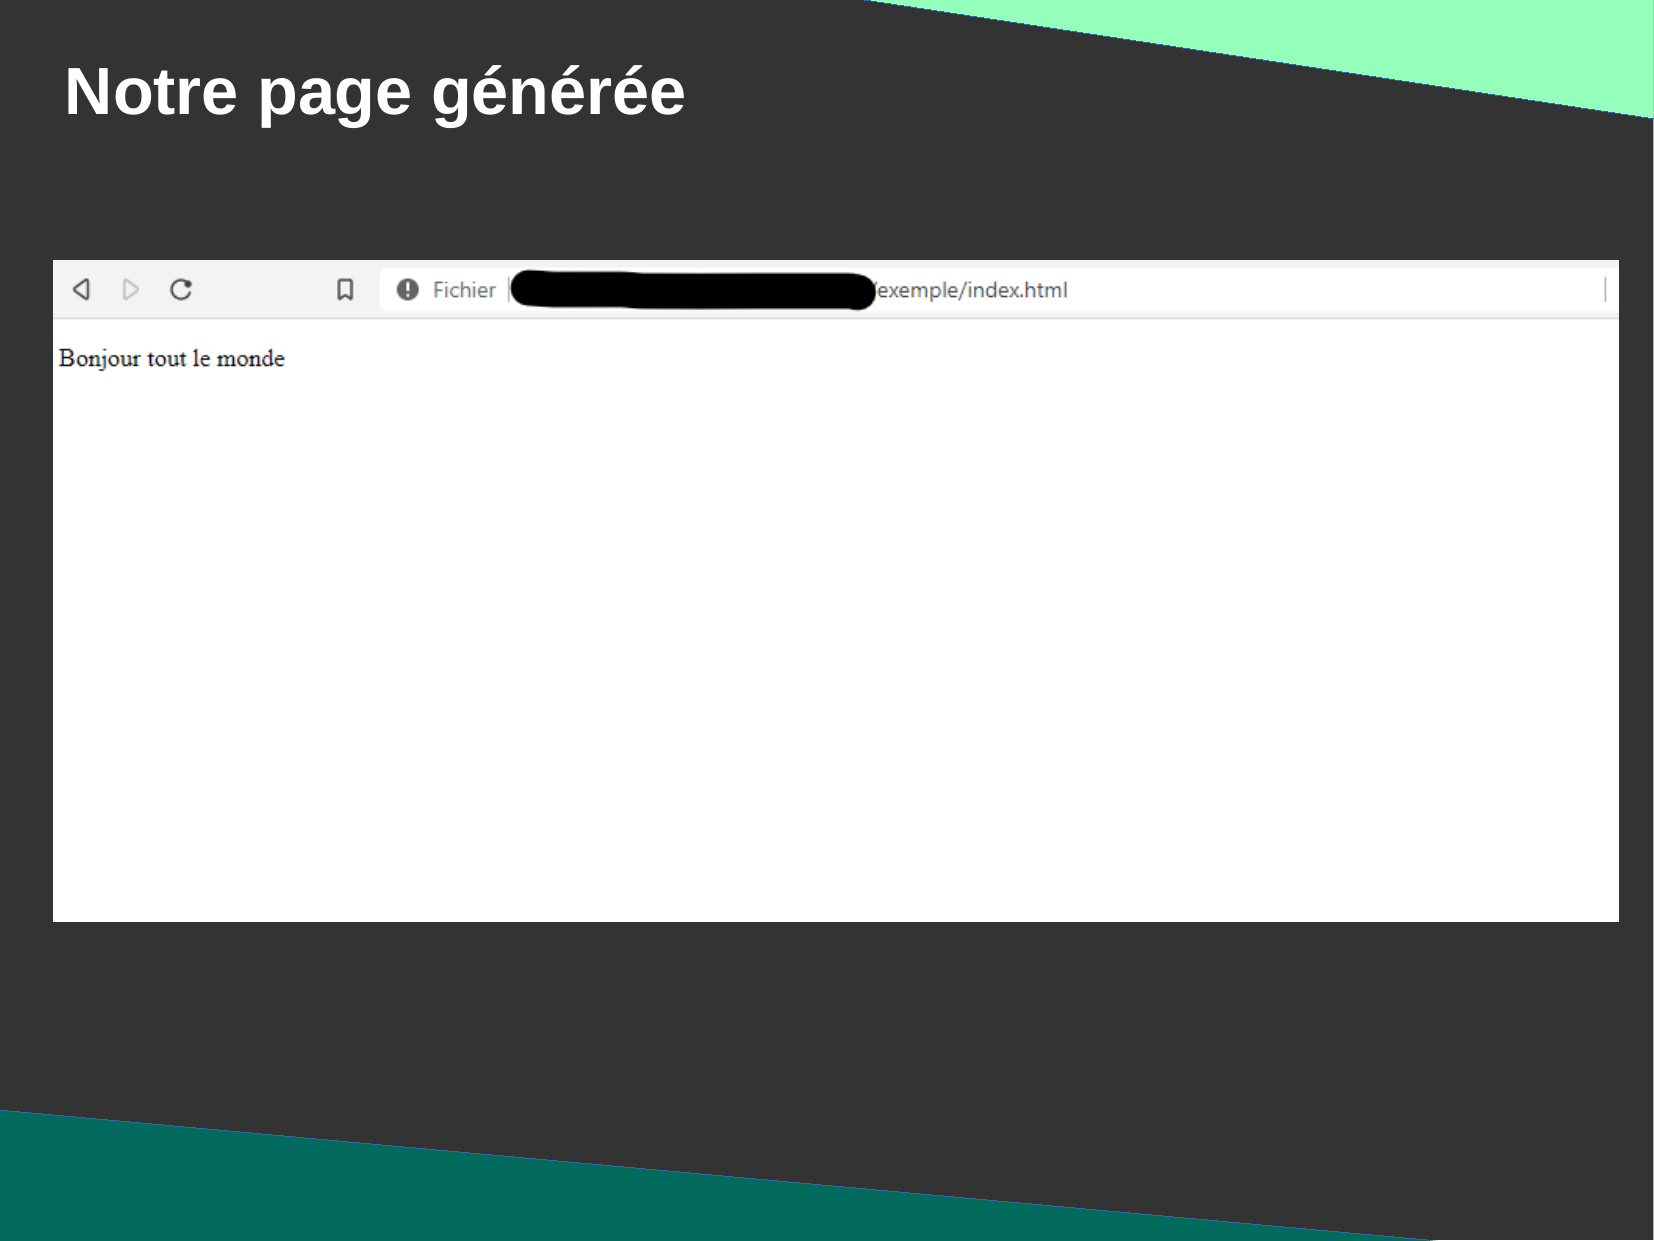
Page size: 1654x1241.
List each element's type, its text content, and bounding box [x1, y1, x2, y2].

title Notre page générée [64, 54, 1553, 157]
picture [53, 260, 1619, 922]
text_box [864, 0, 1654, 119]
